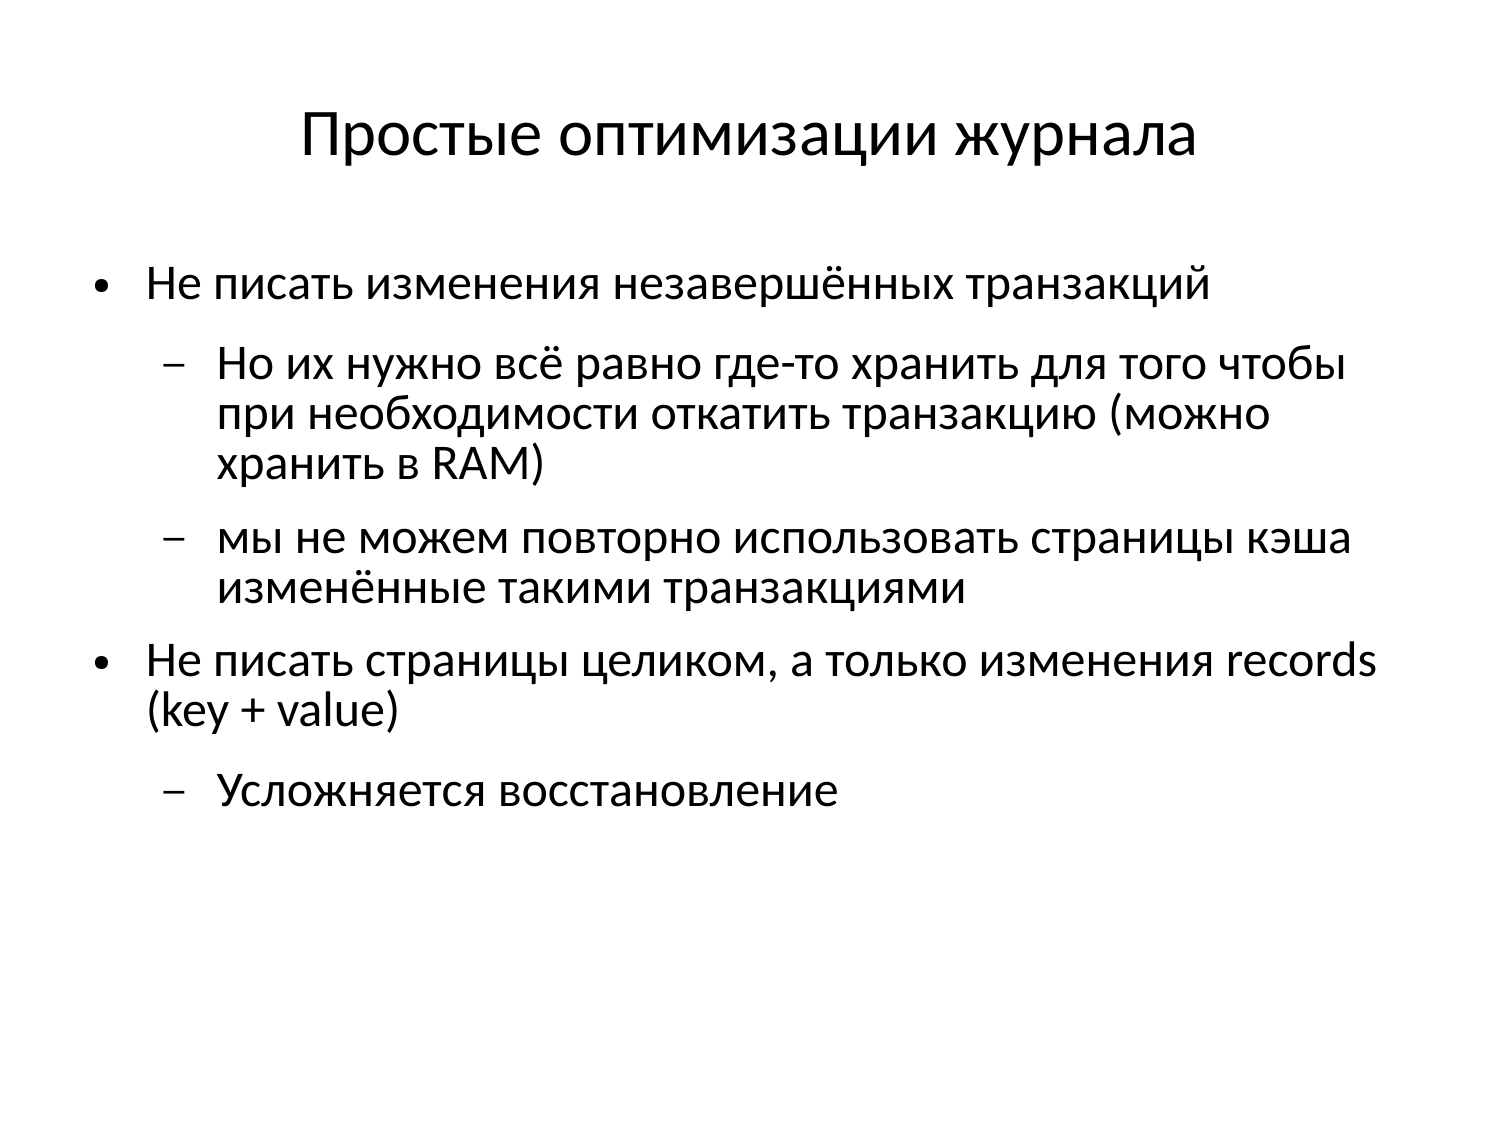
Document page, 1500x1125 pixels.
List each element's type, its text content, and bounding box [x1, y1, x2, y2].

title Простые оптимизации журнала [75, 45, 1425, 233]
list Не писать изменения незавершённых транзакций Но их нужно всё равно где-то хранить для того чтобы при необходимости откатить транзакцию (можно хранить в RAM) мы не можем повторно использовать страницы кэша изменённые такими транзакциями Не писать страницы целиком, а только изменения records (key + value) Усложняется восстановление [75, 262, 1425, 1005]
